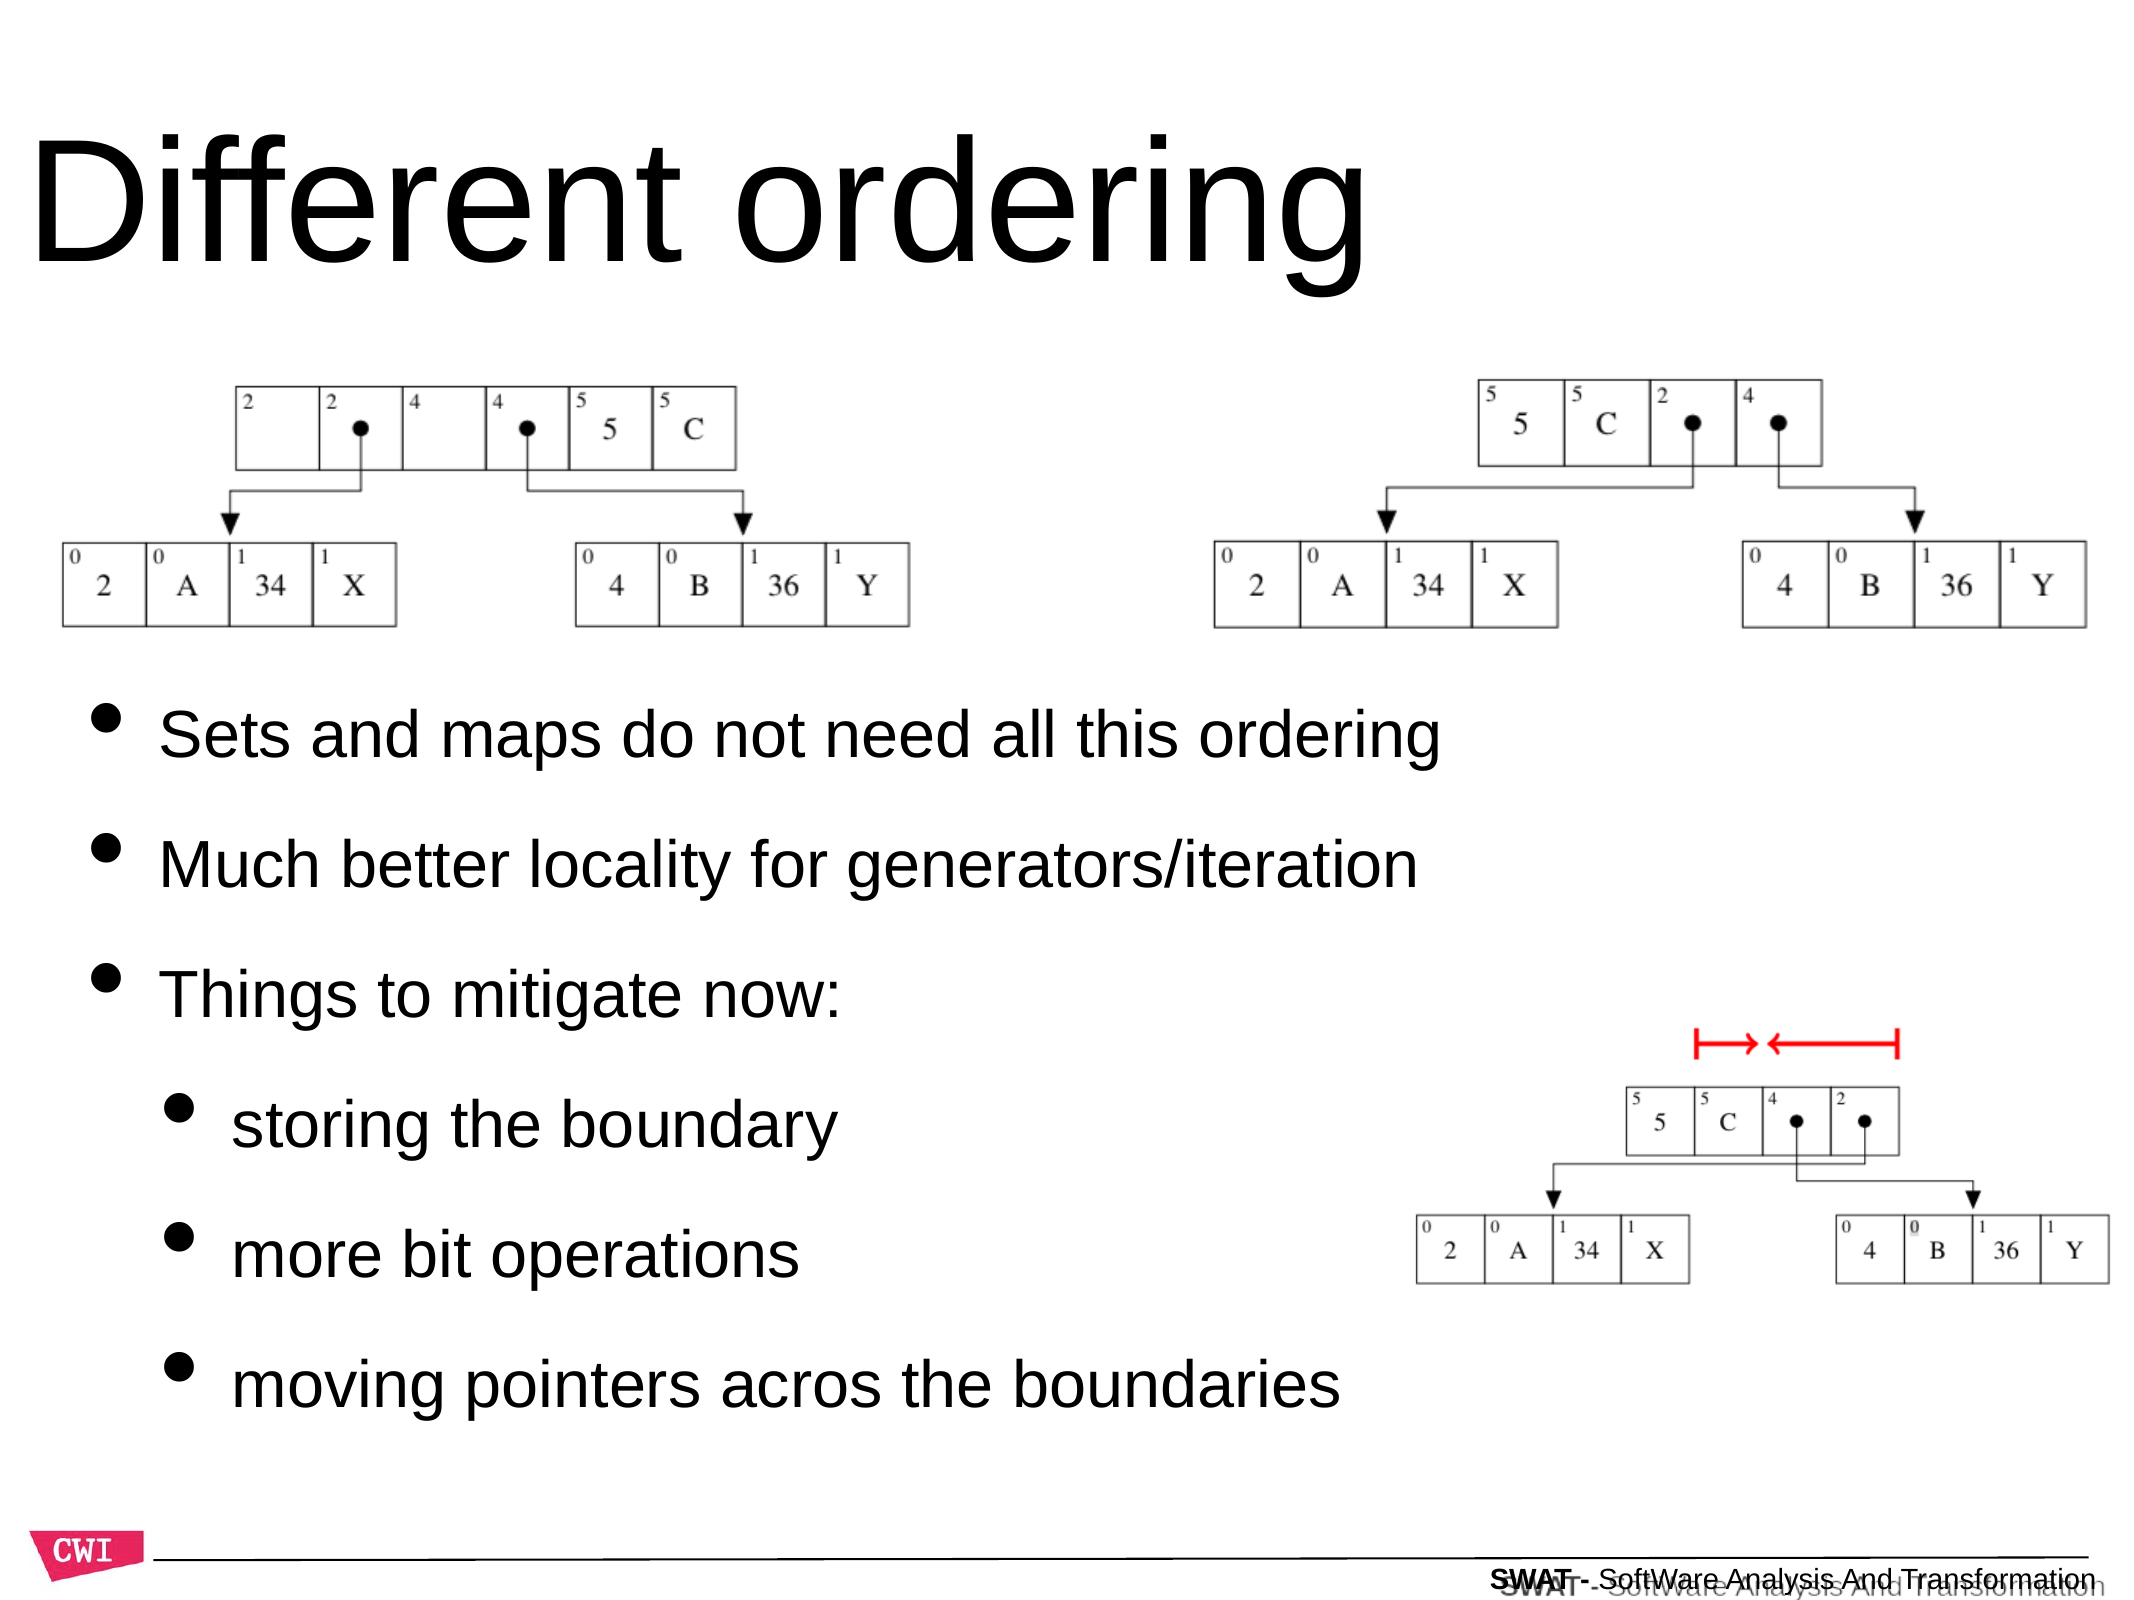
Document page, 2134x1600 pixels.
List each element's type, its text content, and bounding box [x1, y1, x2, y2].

picture [1354, 985, 2134, 1311]
title Different ordering [17, 0, 2097, 392]
list Sets and maps do not need all this ordering Much better locality for generators/iteration Things to mitigate now: storing the boundary more bit operations moving pointers acros the boundaries [27, 641, 2107, 1471]
picture [20, 327, 964, 641]
picture [1186, 345, 2130, 643]
picture [16, 1517, 156, 1593]
